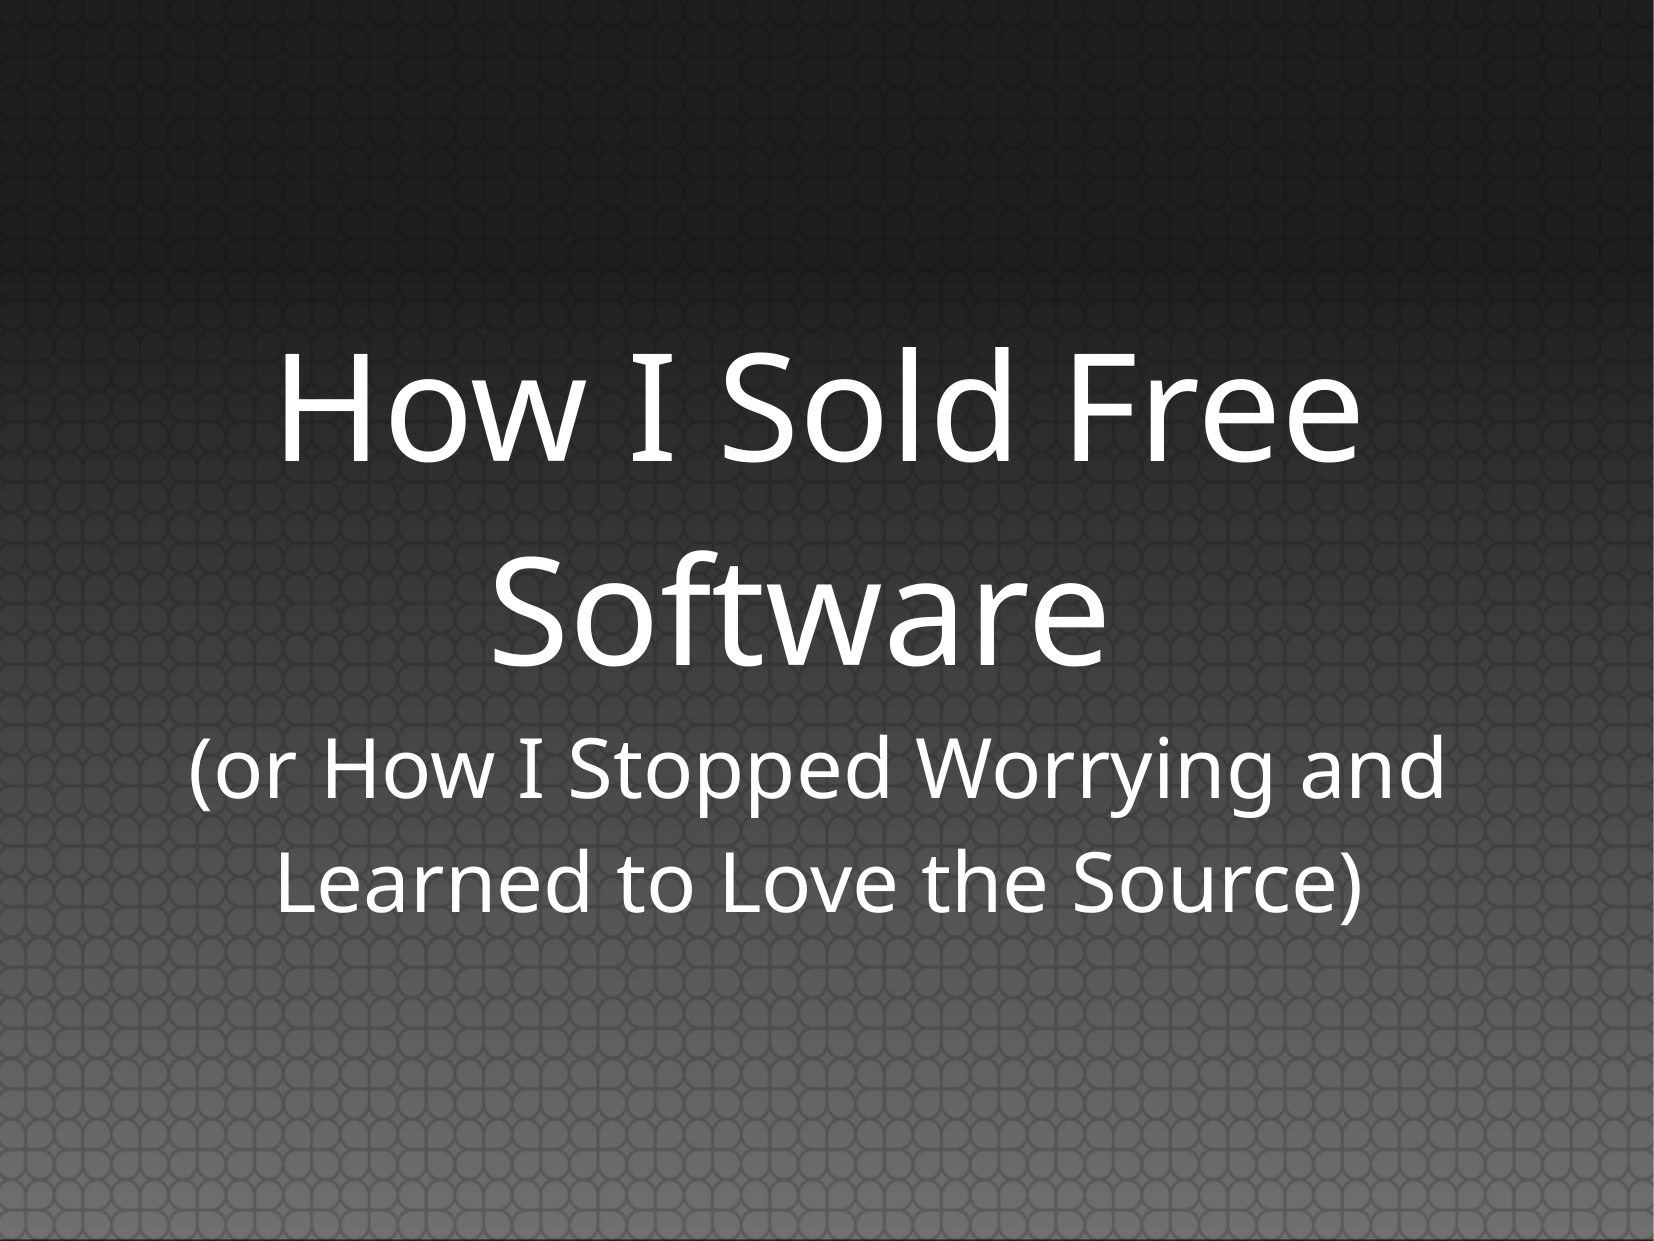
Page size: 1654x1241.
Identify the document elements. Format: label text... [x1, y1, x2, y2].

picture [0, 0, 1654, 1241]
title How I Sold Free Software (or How I Stopped Worrying and Learned to Love the Source) [75, 358, 1564, 880]
